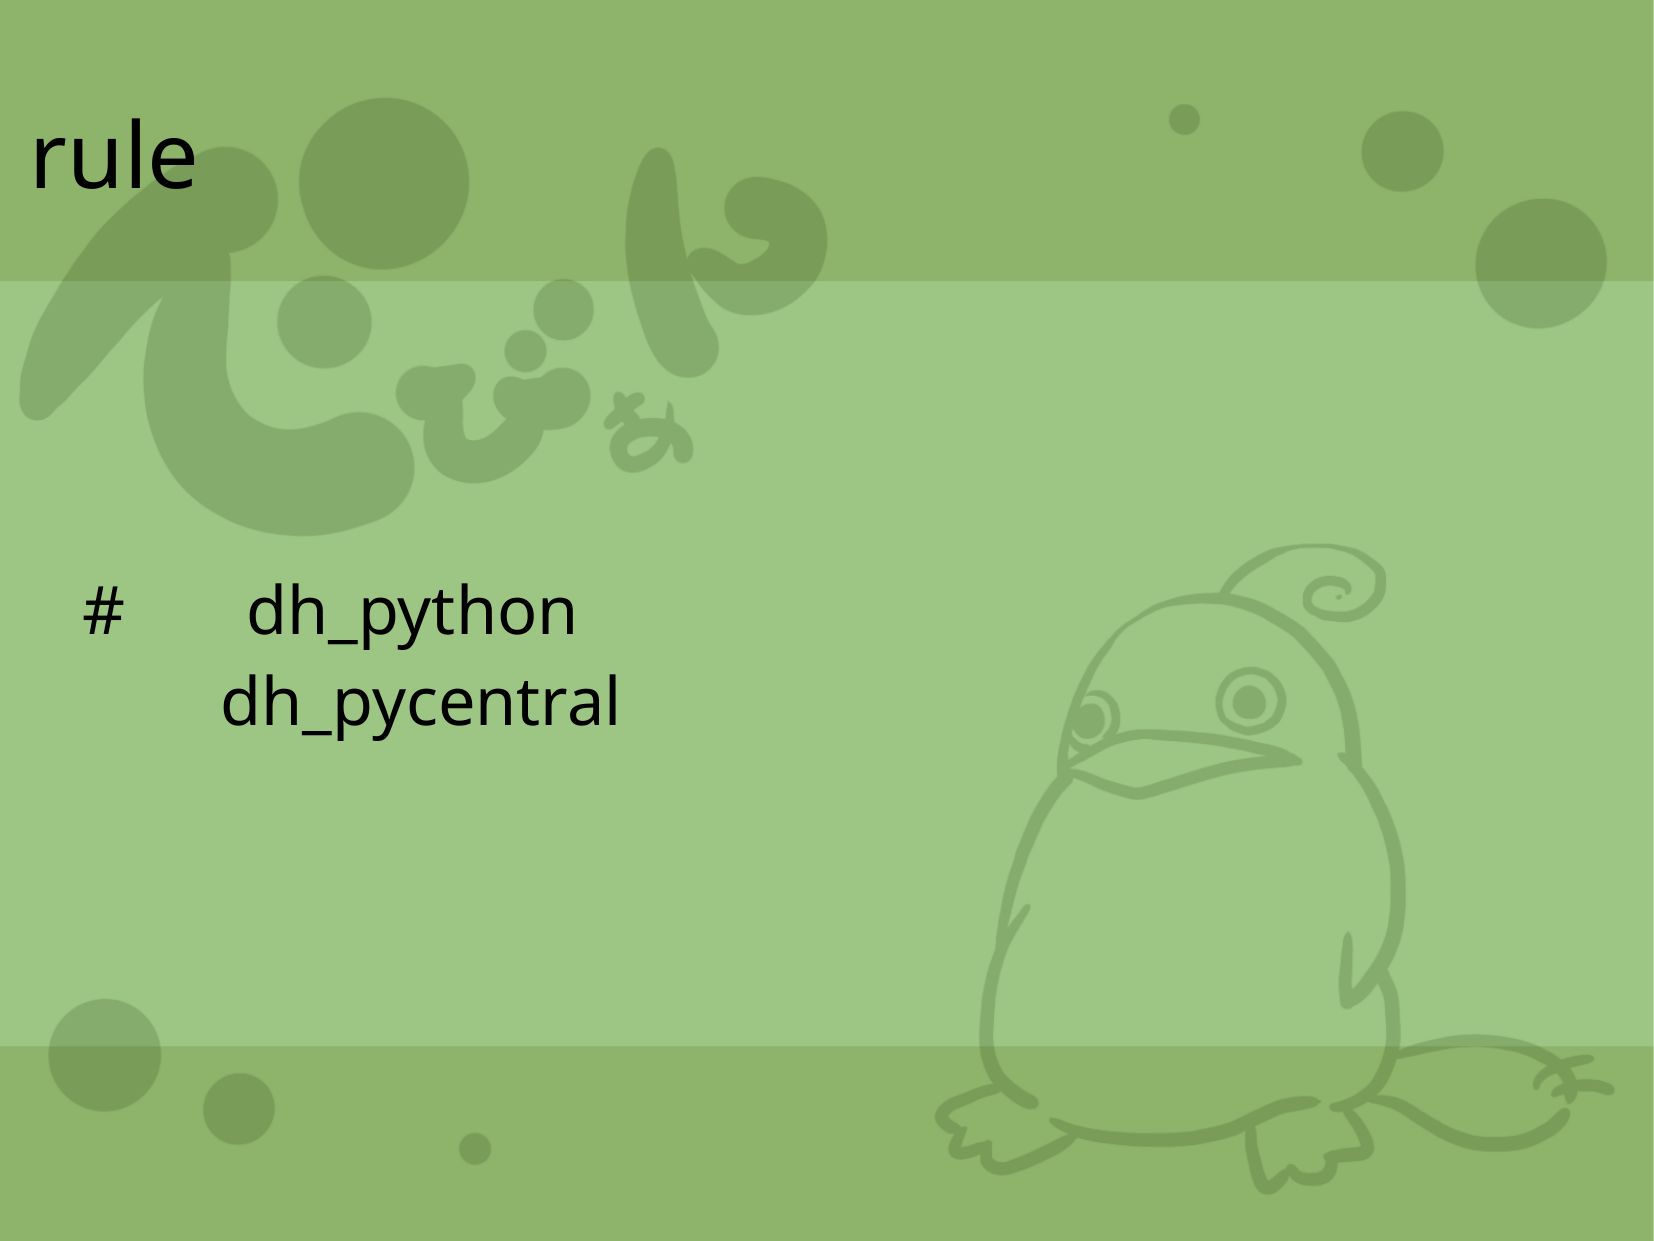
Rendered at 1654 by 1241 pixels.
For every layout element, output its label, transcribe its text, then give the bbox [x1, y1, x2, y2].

title rule [29, 49, 1625, 257]
picture [0, 0, 1654, 1241]
subtitle # dh_python dh_pycentral [82, 289, 1571, 1109]
